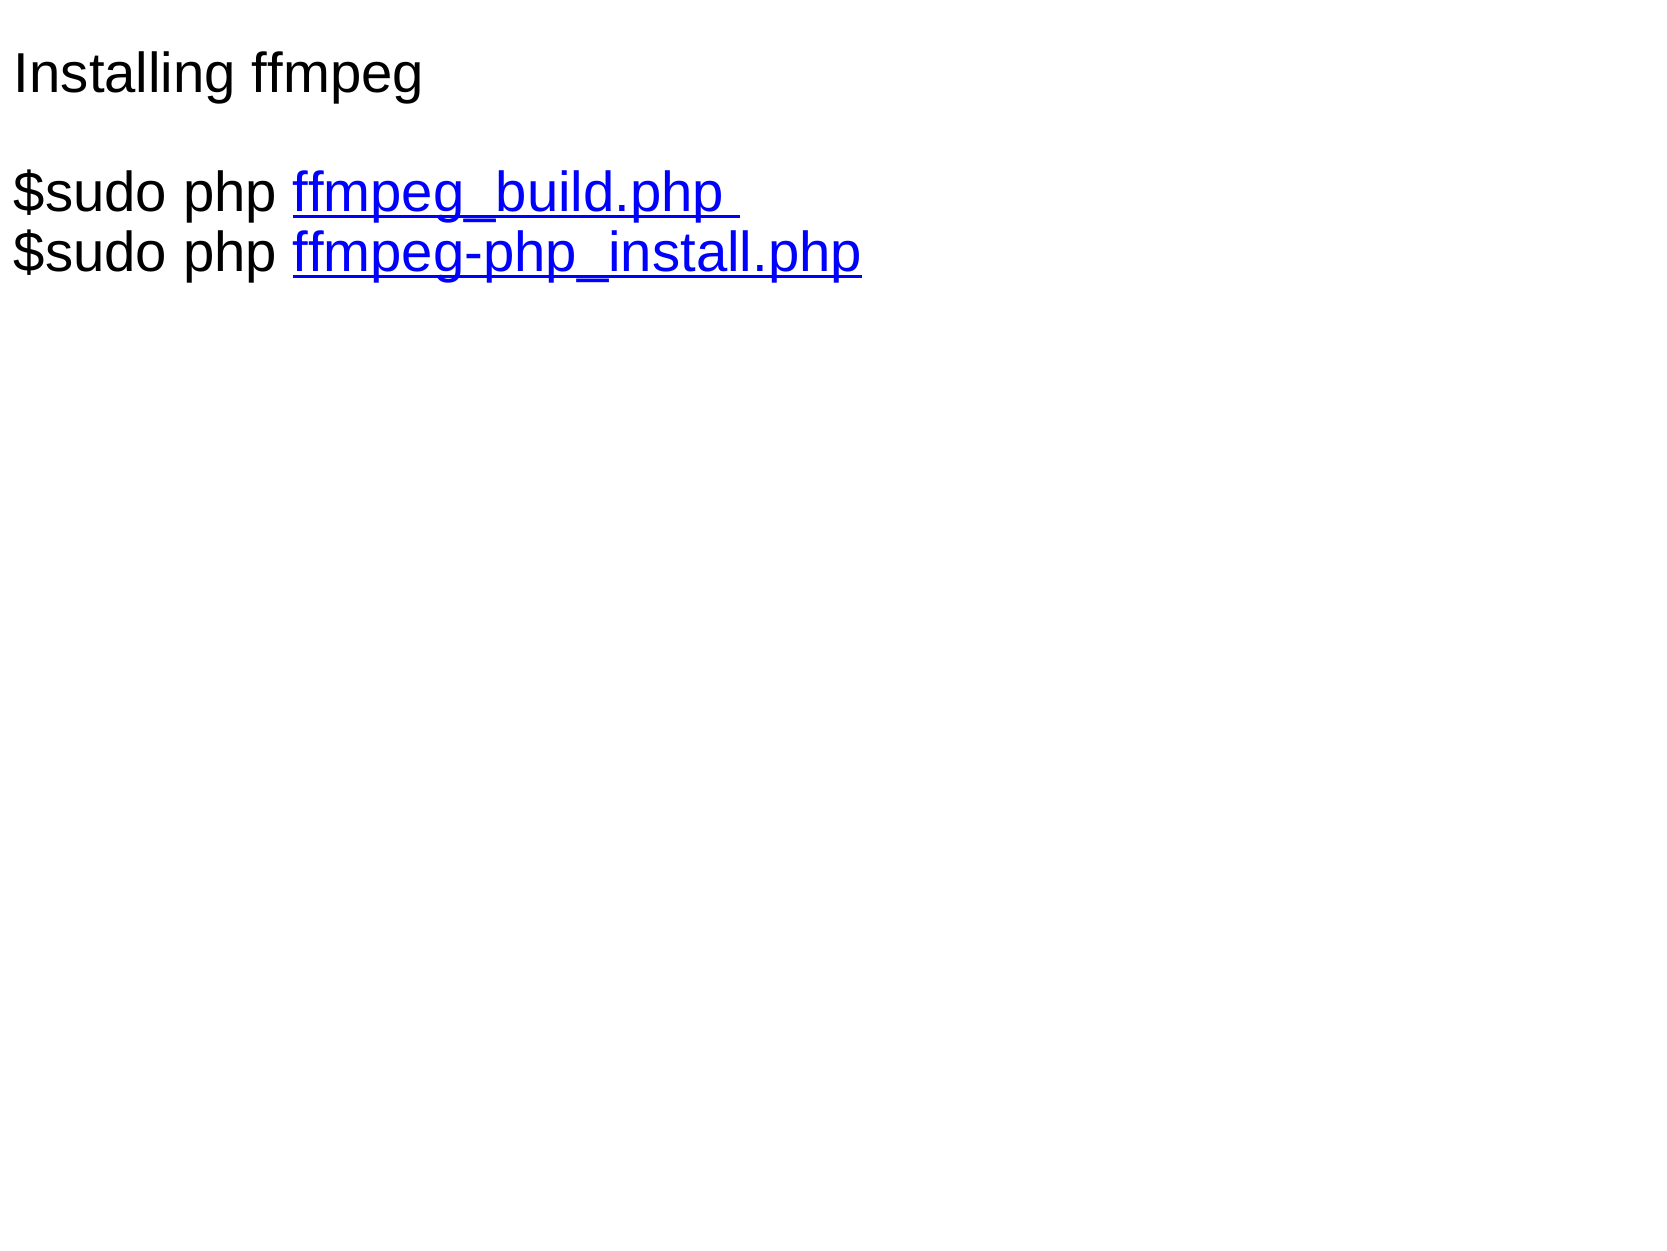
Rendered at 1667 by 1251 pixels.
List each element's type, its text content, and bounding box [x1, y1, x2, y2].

list Installing ffmpeg $sudo php ffmpeg_build.php $sudo php ffmpeg-php_install.php [14, 44, 1599, 1172]
